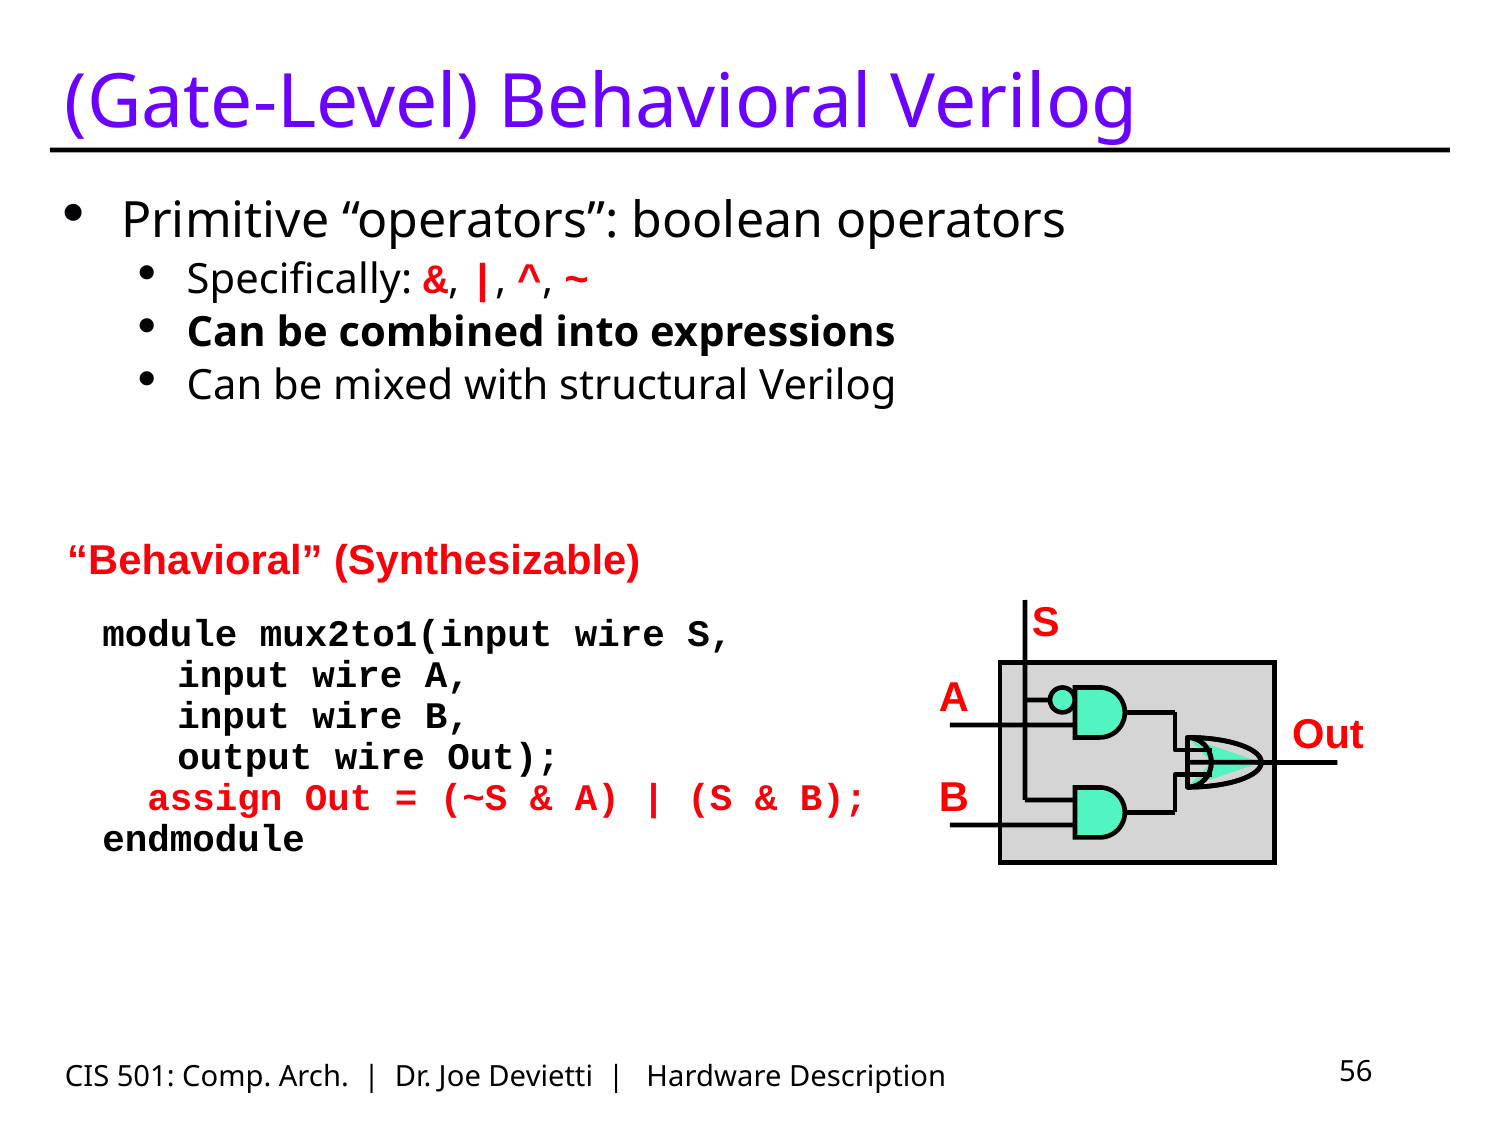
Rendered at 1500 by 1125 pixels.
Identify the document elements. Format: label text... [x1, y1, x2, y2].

text_box CIS 501: Comp. Arch. | Dr. Joe Devietti | Hardware Description [49, 1049, 988, 1100]
text_box S [1017, 587, 1075, 653]
text_box Primitive “operators”: boolean operators Specifically: &, |, ^, ~ Can be combined into expressions Can be mixed with structural Verilog [49, 187, 1450, 438]
text_box “Behavioral” (Synthesizable) [52, 525, 656, 590]
text_box [1050, 662, 1275, 863]
text_box <number> [1074, 1049, 1388, 1100]
text_box (Gate-Level) Behavioral Verilog [49, 37, 1375, 150]
text_box module mux2to1(input wire S, input wire A, input wire B, output wire Out); assign Out = (~S & A) | (S & B); endmodule [12, 610, 1050, 866]
text_box Out [1277, 699, 1379, 765]
